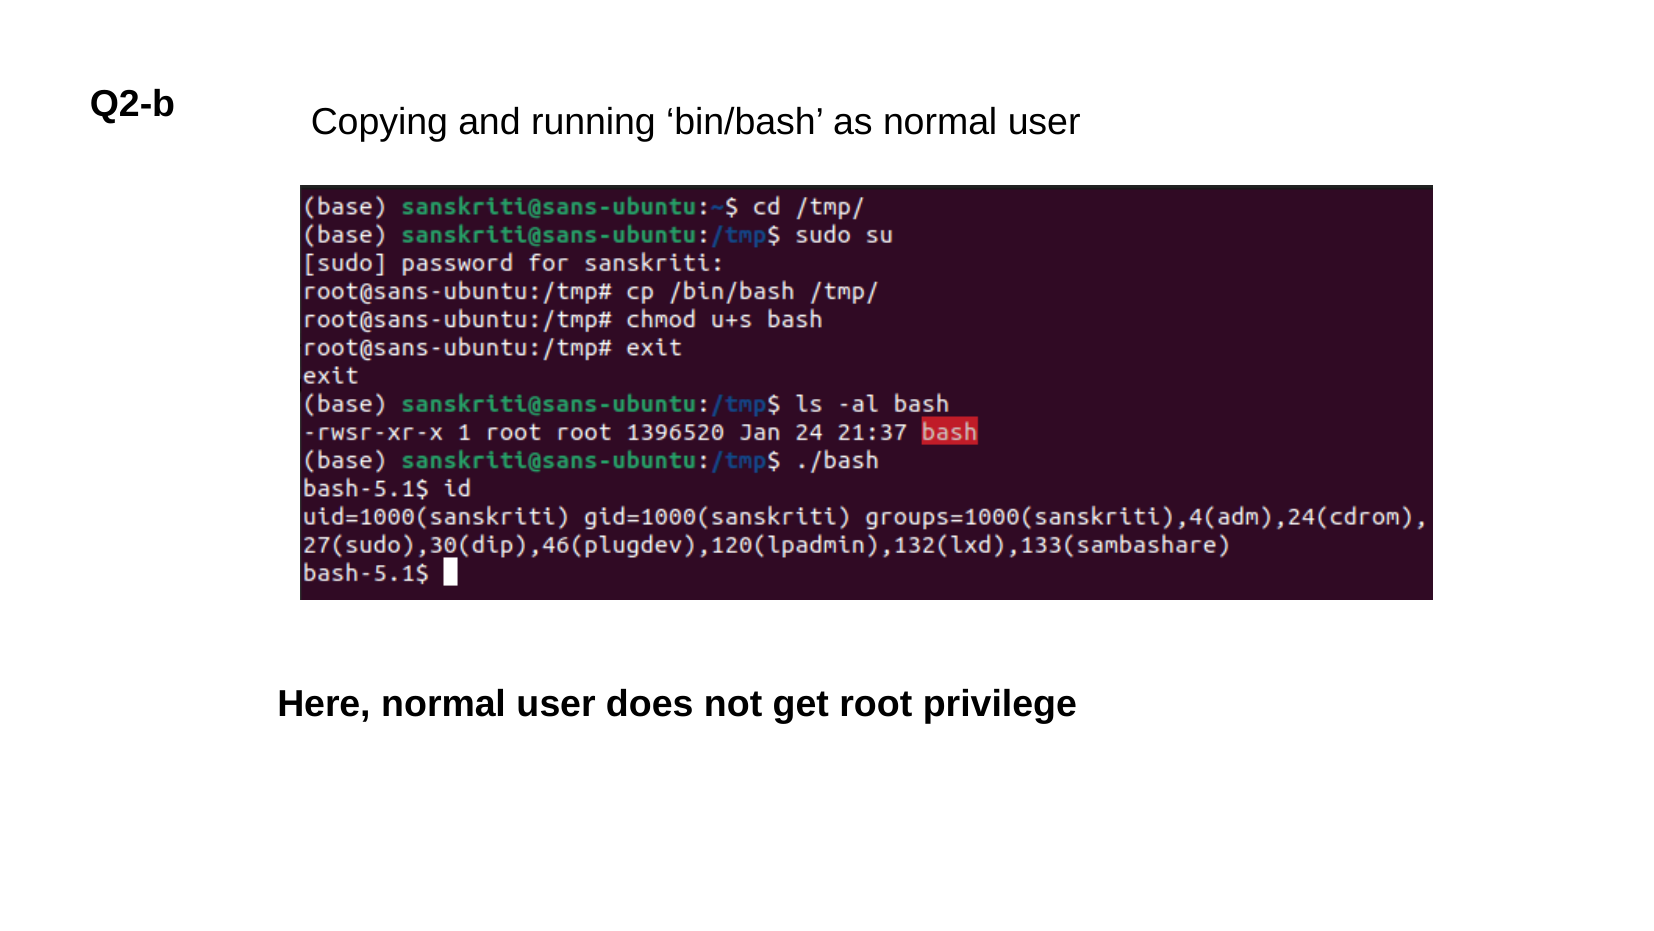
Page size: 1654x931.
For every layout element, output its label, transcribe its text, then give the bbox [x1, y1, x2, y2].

text_box Here, normal user does not get root privilege [262, 675, 1093, 732]
text_box Copying and running ‘bin/bash’ as normal user [296, 93, 1096, 151]
picture [300, 185, 1433, 601]
text_box Q2-b [75, 75, 191, 132]
